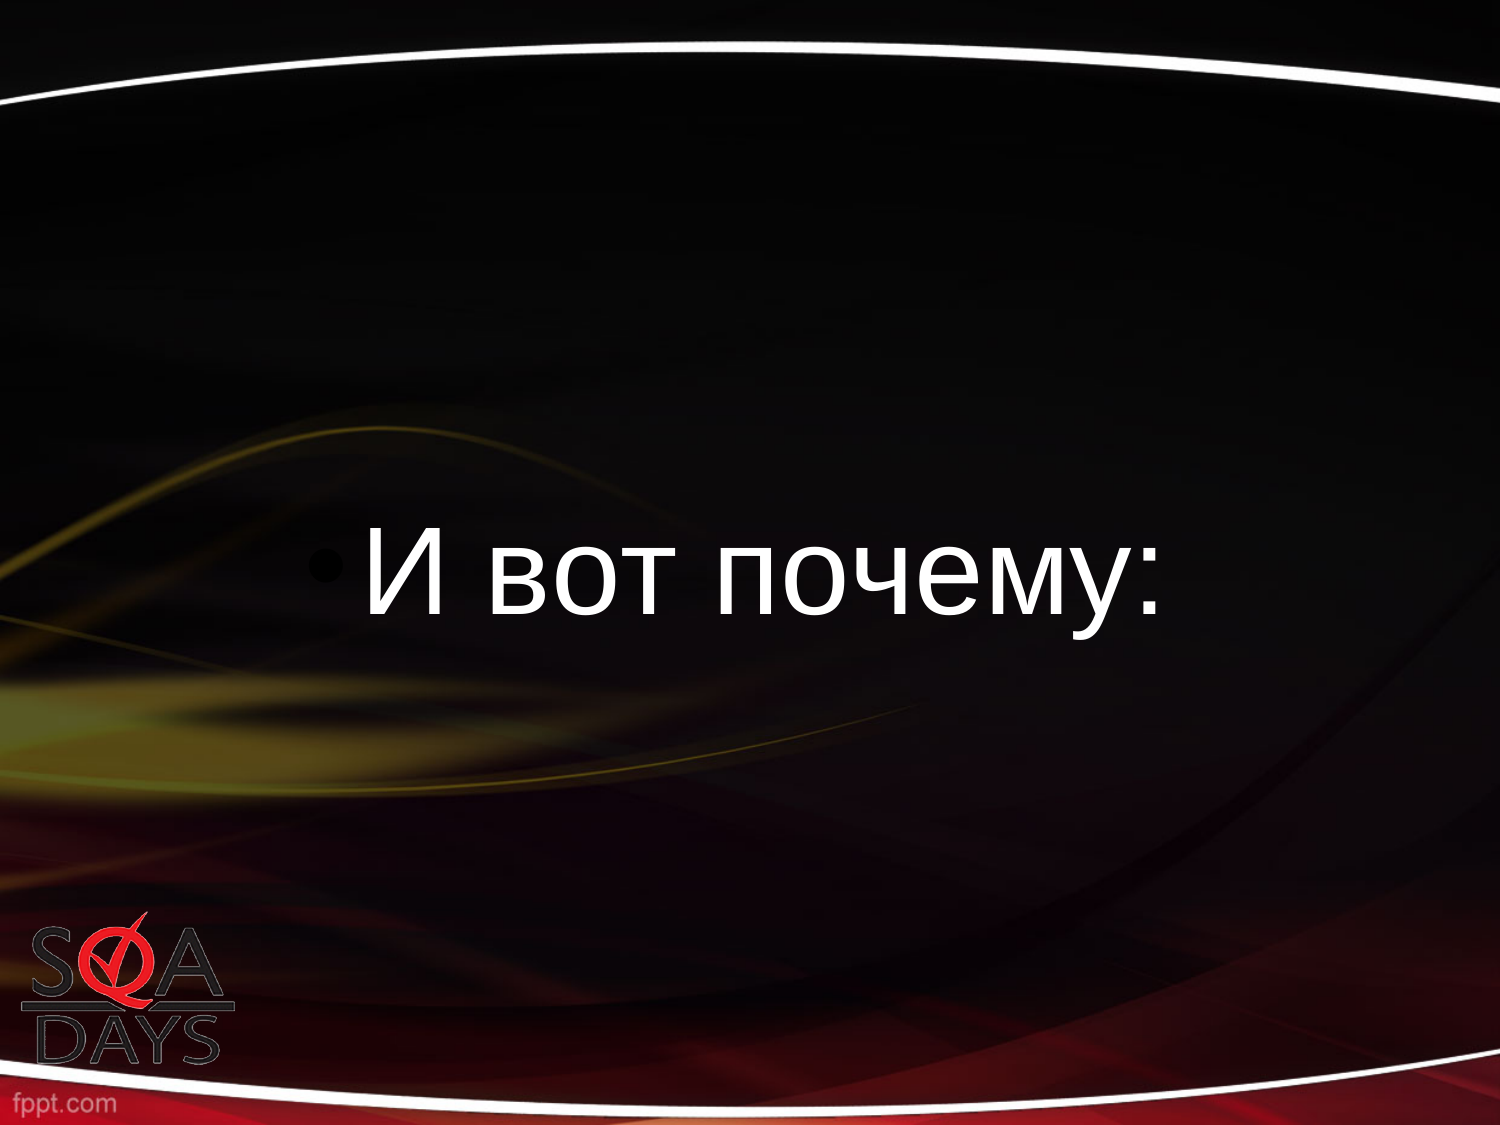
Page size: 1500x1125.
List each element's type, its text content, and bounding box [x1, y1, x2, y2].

picture [0, 0, 1500, 1125]
list И вот почему: [292, 309, 1181, 820]
